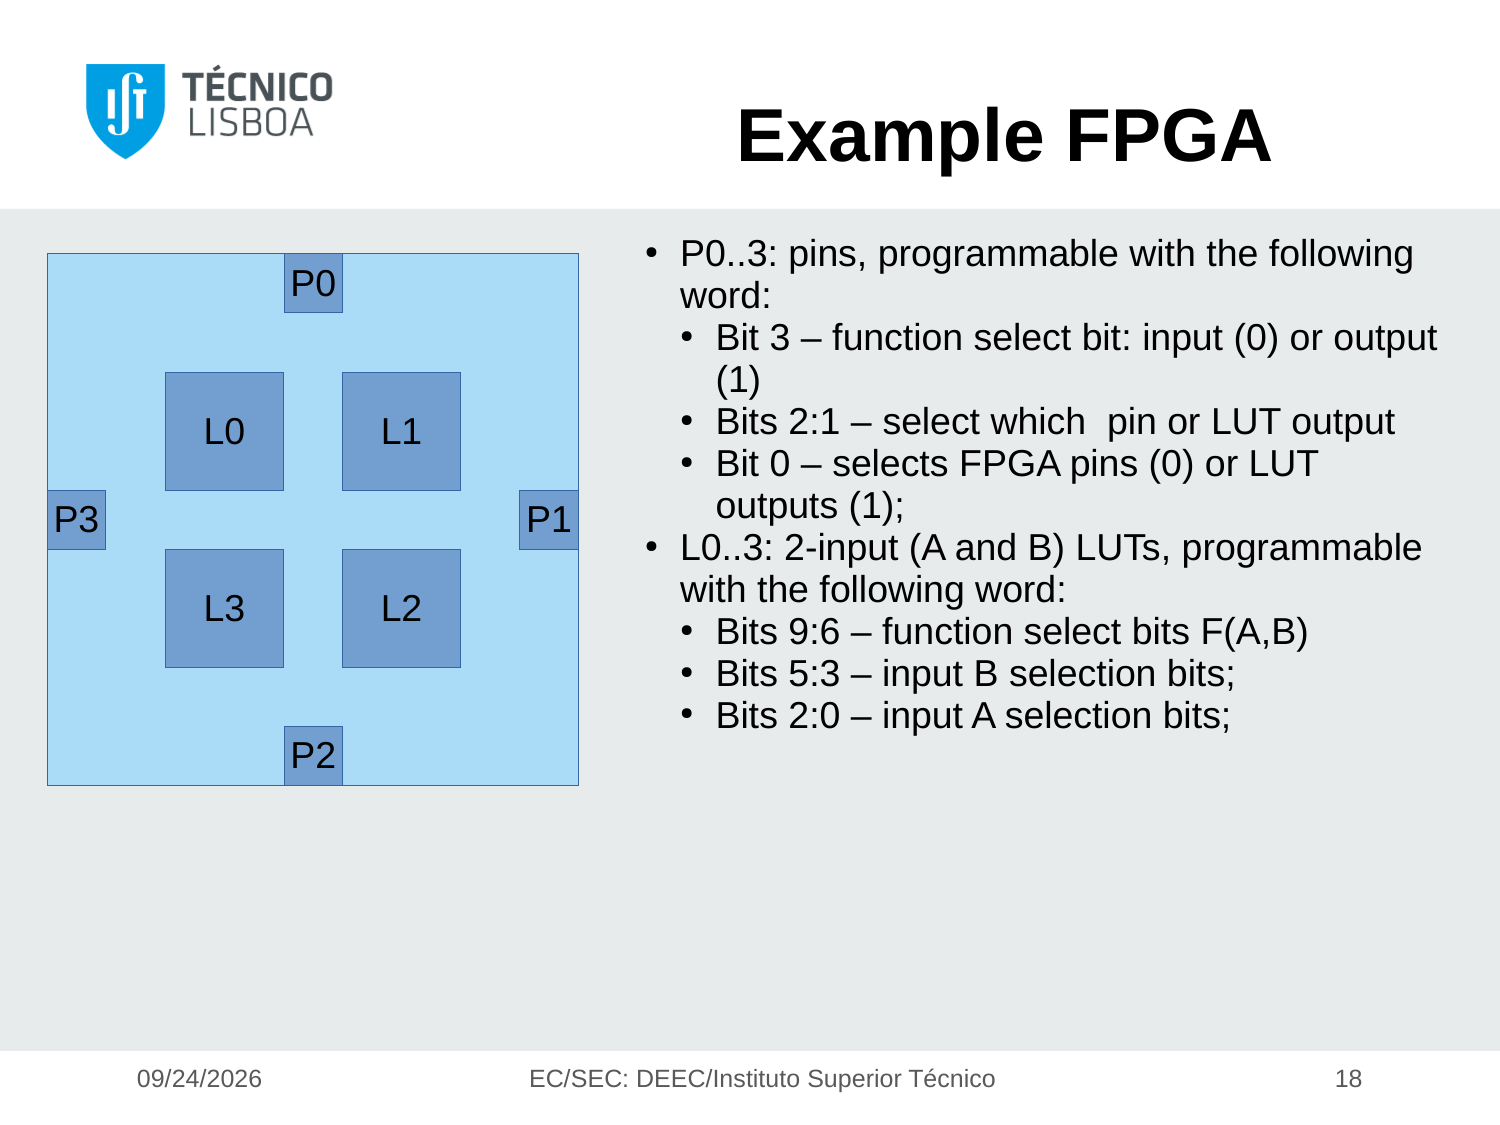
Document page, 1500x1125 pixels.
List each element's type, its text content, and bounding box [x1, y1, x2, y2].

text_box P2 [284, 726, 343, 786]
slide_number <number> [1077, 1052, 1378, 1103]
slide_number 11/02/2020 [121, 1052, 425, 1103]
footer EC/SEC: DEEC/Instituto Superior Técnico [512, 1052, 1021, 1103]
text_box L3 [165, 549, 284, 668]
title Example FPGA [721, 60, 1336, 203]
text_box P0 [284, 253, 343, 313]
text_box P3 [47, 490, 106, 550]
text_box P1 [519, 490, 579, 550]
text_box L0 [165, 372, 284, 491]
text_box P0..3: pins, programmable with the following word: Bit 3 – function select bit: input (0) or output (1) Bits 2:1 – select which pin or LUT output Bit 0 – selects FPGA pins (0) or LUT outputs (1); L0..3: 2-input (A and B) LUTs, programmable with the following word: Bits 9:6 – function select bits F(A,B) Bits 5:3 – input B selection bits; Bits 2:0 – input A selection bits; [630, 224, 1456, 796]
text_box L2 [342, 549, 461, 668]
text_box [47, 253, 579, 786]
text_box L1 [342, 372, 461, 491]
picture [0, 0, 1500, 1125]
